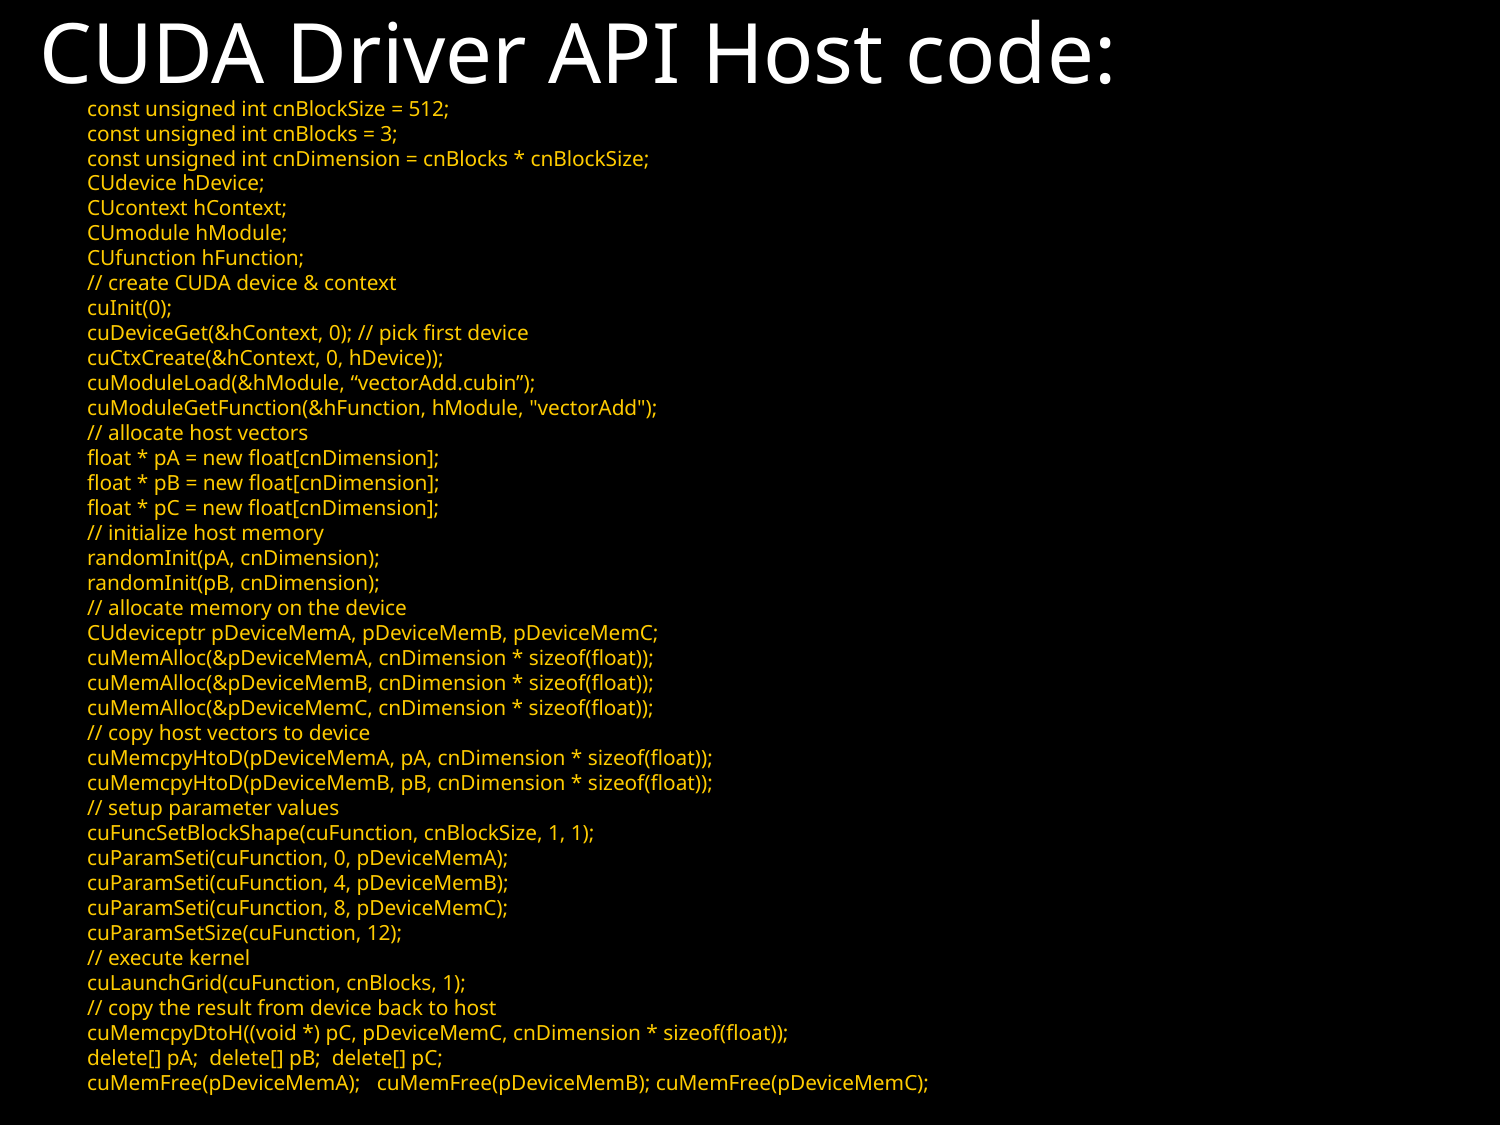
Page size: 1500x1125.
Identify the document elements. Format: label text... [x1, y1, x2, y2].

text_box CUDA Driver API Host code: [24, 0, 1450, 125]
text_box const unsigned int cnBlockSize = 512; const unsigned int cnBlocks = 3; const unsigned int cnDimension = cnBlocks * cnBlockSize; CUdevice hDevice; CUcontext hContext; CUmodule hModule; CUfunction hFunction; // create CUDA device & context cuInit(0); cuDeviceGet(&hContext, 0); // pick first device cuCtxCreate(&hContext, 0, hDevice)); cuModuleLoad(&hModule, “vectorAdd.cubin”); cuModuleGetFunction(&hFunction, hModule, "vectorAdd"); // allocate host vectors float * pA = new float[cnDimension]; float * pB = new float[cnDimension]; float * pC = new float[cnDimension]; // initialize host memory randomInit(pA, cnDimension); randomInit(pB, cnDimension); // allocate memory on the device CUdeviceptr pDeviceMemA, pDeviceMemB, pDeviceMemC; cuMemAlloc(&pDeviceMemA, cnDimension * sizeof(float)); cuMemAlloc(&pDeviceMemB, cnDimension * sizeof(float)); cuMemAlloc(&pDeviceMemC, cnDimension * sizeof(float)); // copy host vectors to device cuMemcpyHtoD(pDeviceMemA, pA, cnDimension * sizeof(float)); cuMemcpyHtoD(pDeviceMemB, pB, cnDimension * sizeof(float)); // setup parameter values cuFuncSetBlockShape(cuFunction, cnBlockSize, 1, 1); cuParamSeti(cuFunction, 0, pDeviceMemA); cuParamSeti(cuFunction, 4, pDeviceMemB); cuParamSeti(cuFunction, 8, pDeviceMemC); cuParamSetSize(cuFunction, 12); // execute kernel cuLaunchGrid(cuFunction, cnBlocks, 1); // copy the result from device back to host cuMemcpyDtoH((void *) pC, pDeviceMemC, cnDimension * sizeof(float)); delete[] pA; delete[] pB; delete[] pC; cuMemFree(pDeviceMemA); cuMemFree(pDeviceMemB); cuMemFree(pDeviceMemC); [72, 87, 1225, 1125]
